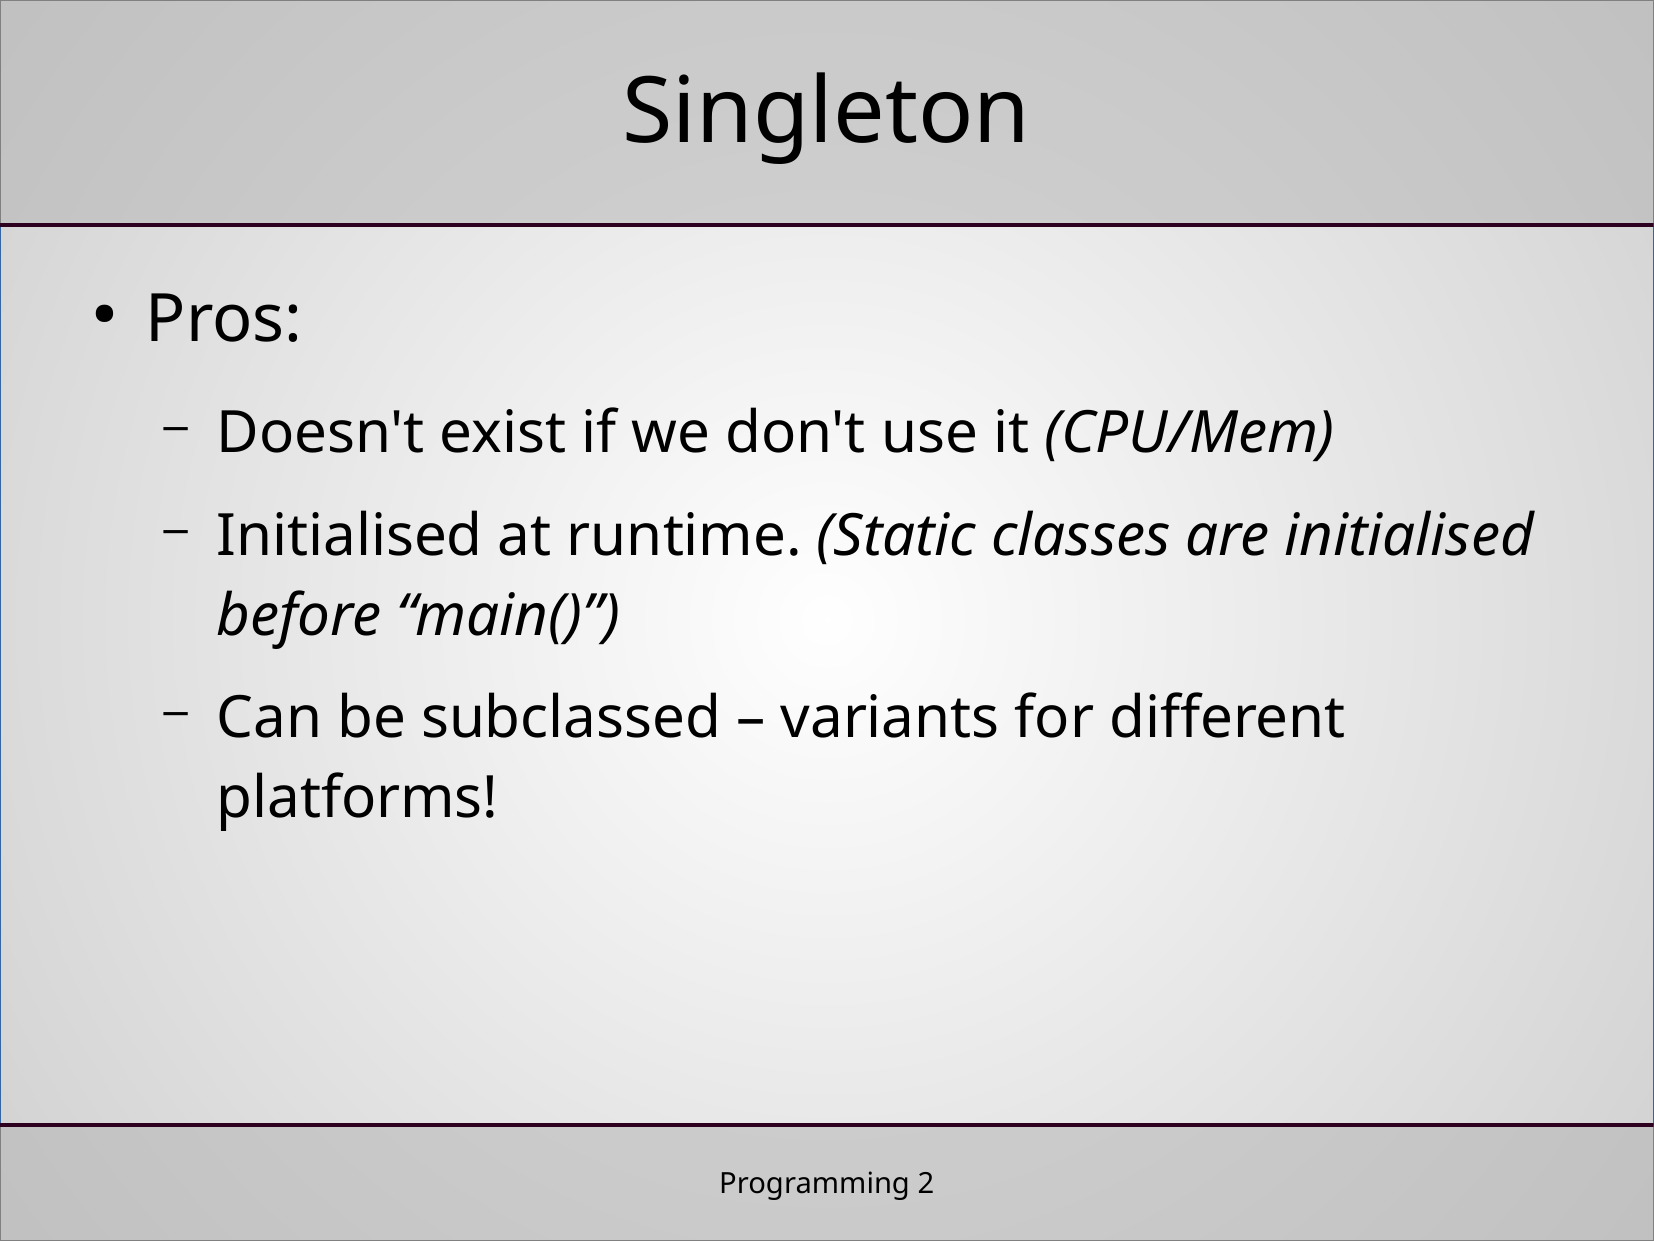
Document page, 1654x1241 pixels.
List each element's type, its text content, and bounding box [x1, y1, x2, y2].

title Singleton [82, 34, 1571, 181]
list Pros: Doesn't exist if we don't use it (CPU/Mem) Initialised at runtime. (Static classes are initialised before “main()”) Can be subclassed – variants for different platforms! [75, 270, 1571, 1075]
